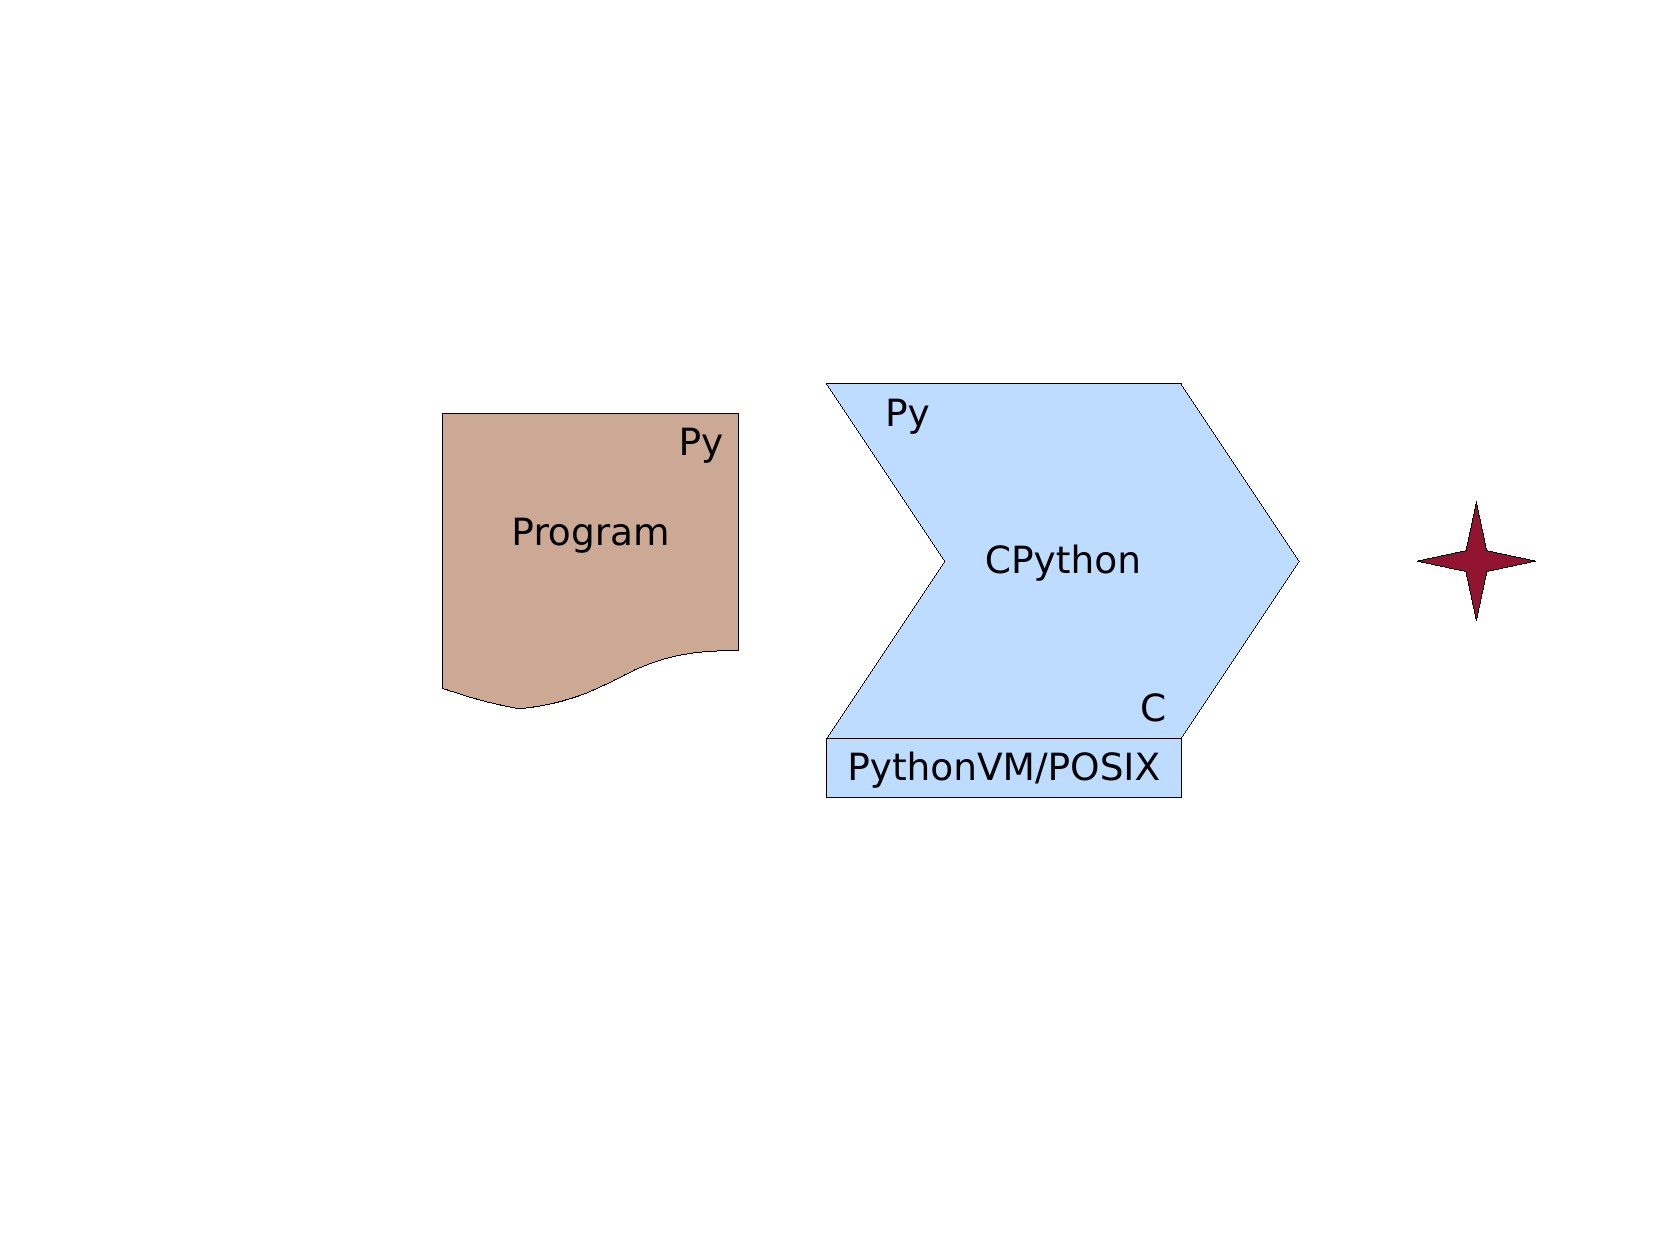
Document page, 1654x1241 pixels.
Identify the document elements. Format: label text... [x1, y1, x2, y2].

text_box C [1125, 679, 1182, 738]
text_box PythonVM/POSIX [826, 738, 1182, 798]
text_box Py [870, 384, 945, 443]
text_box CPython [826, 383, 1300, 738]
text_box Py [663, 413, 739, 472]
text_box Program [442, 413, 739, 709]
text_box [1417, 501, 1536, 621]
